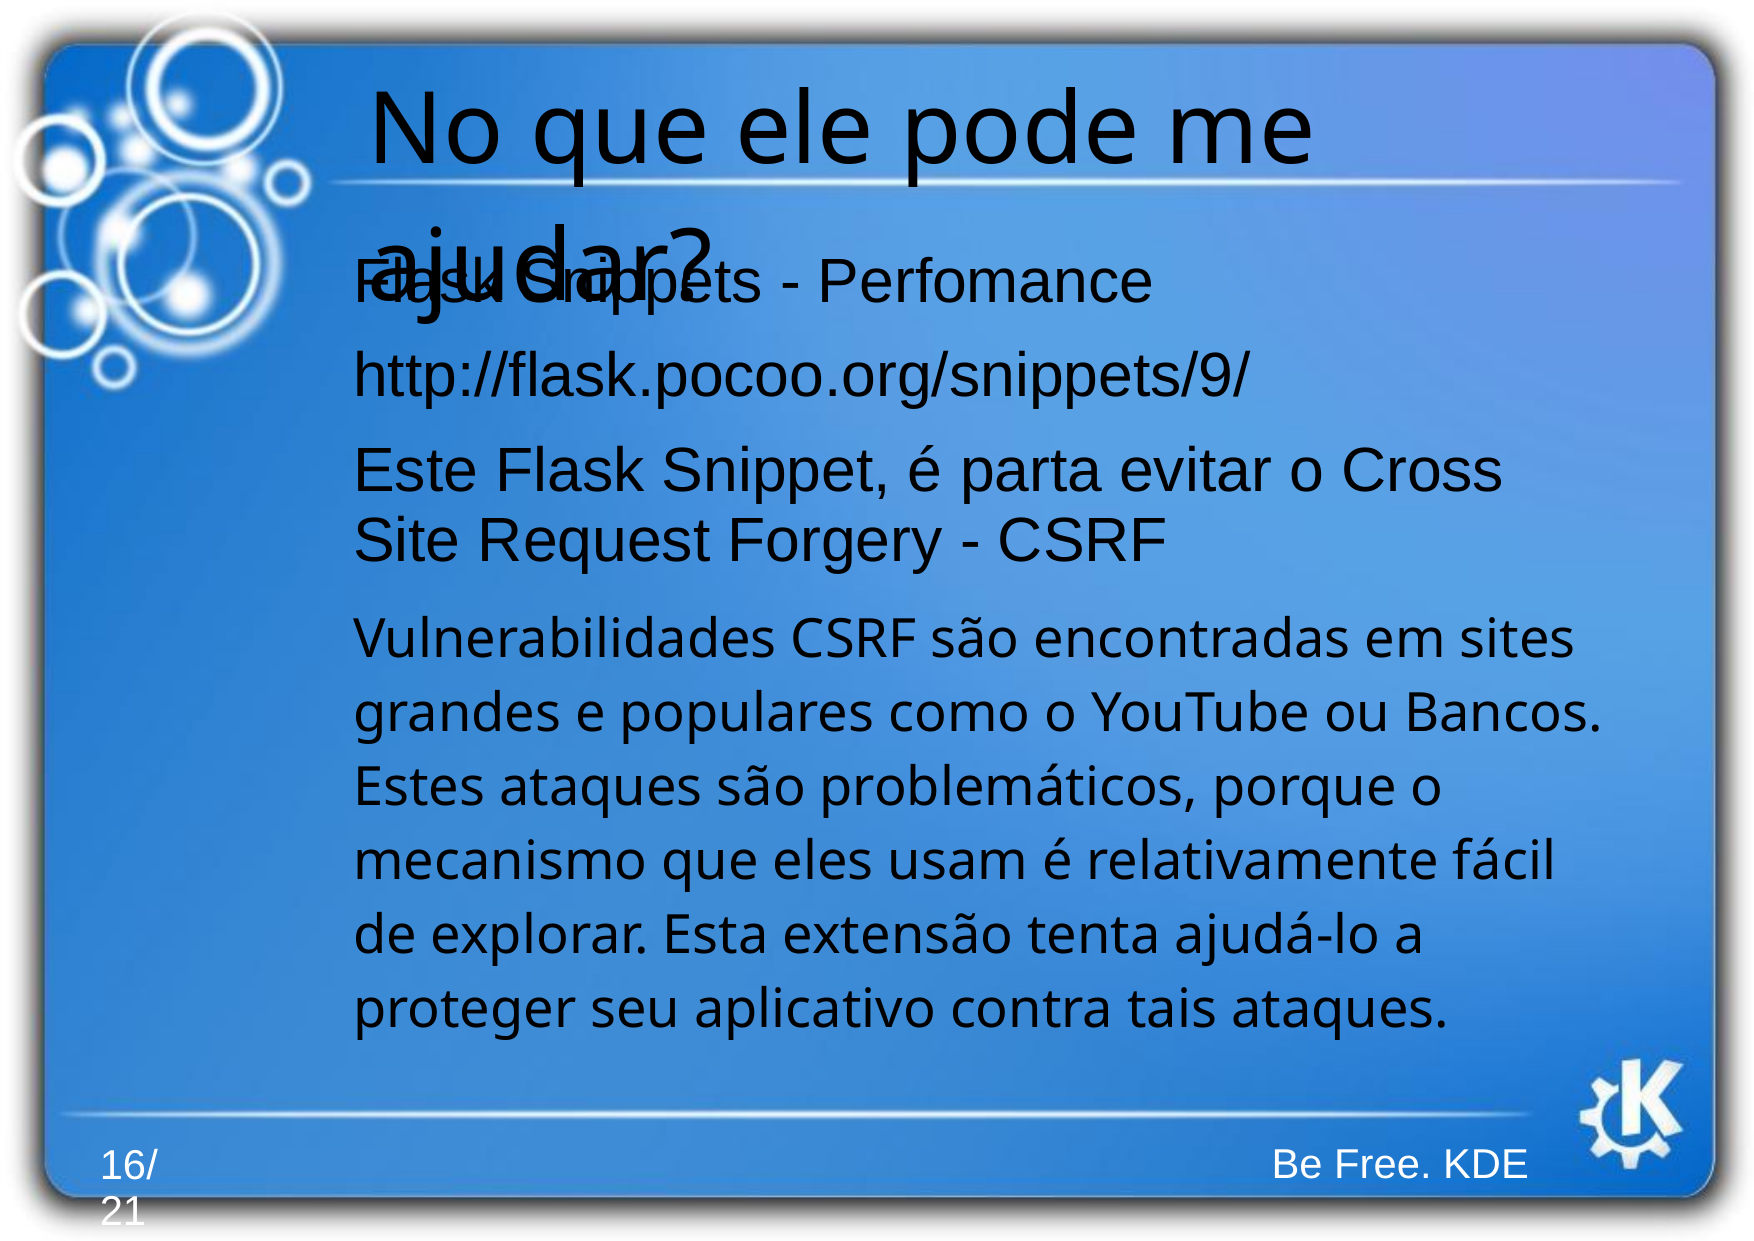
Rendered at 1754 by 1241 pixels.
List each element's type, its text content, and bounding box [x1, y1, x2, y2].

picture [0, 0, 1754, 1241]
title No que ele pode me ajudar? [352, 49, 1651, 174]
list Flask Snippets - Perfomance http://flask.pocoo.org/snippets/9/ Este Flask Snippet, é parta evitar o Cross Site Request Forgery - CSRF Vulnerabilidades CSRF são encontradas em sites grandes e populares como o YouTube ou Bancos. Estes ataques são problemáticos, porque o mecanismo que eles usam é relativamente fácil de explorar. Esta extensão tenta ajudá-lo a proteger seu aplicativo contra tais ataques. [338, 238, 1637, 1033]
